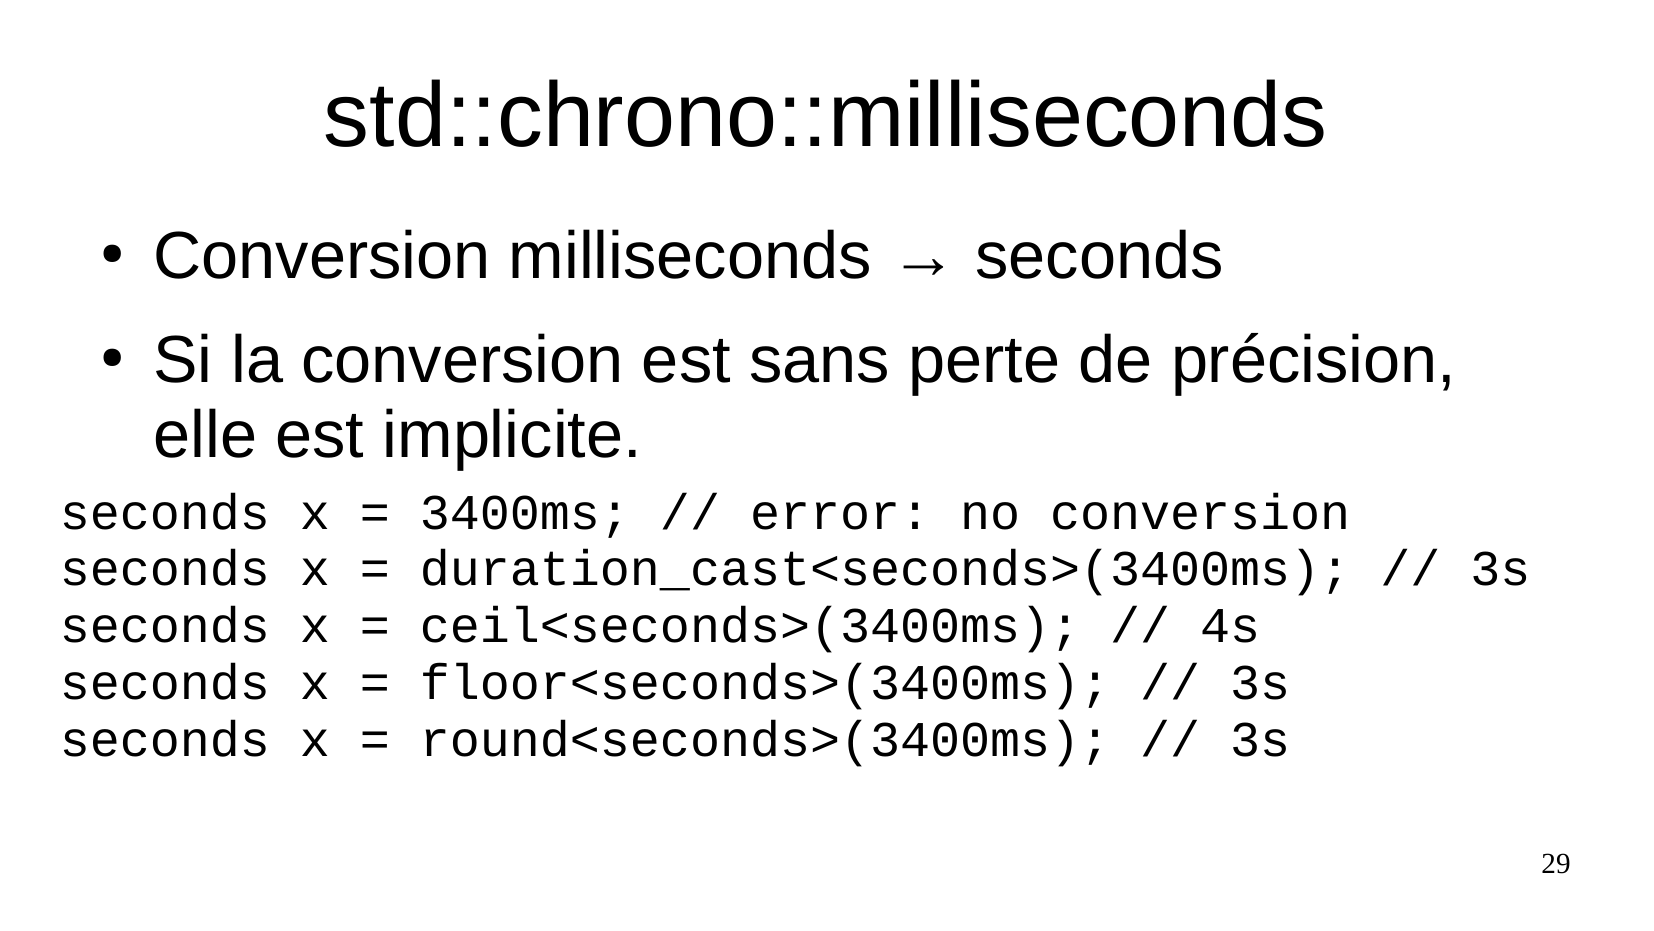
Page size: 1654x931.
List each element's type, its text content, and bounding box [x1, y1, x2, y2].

text_box seconds x = 3400ms; // error: no conversion seconds x = duration_cast<seconds>(3400ms); // 3s seconds x = ceil<seconds>(3400ms); // 4s seconds x = floor<seconds>(3400ms); // 3s seconds x = round<seconds>(3400ms); // 3s [45, 480, 1571, 886]
list Conversion milliseconds → seconds Si la conversion est sans perte de précision, elle est implicite. [82, 217, 1571, 480]
title std::chrono::milliseconds [82, 37, 1571, 193]
